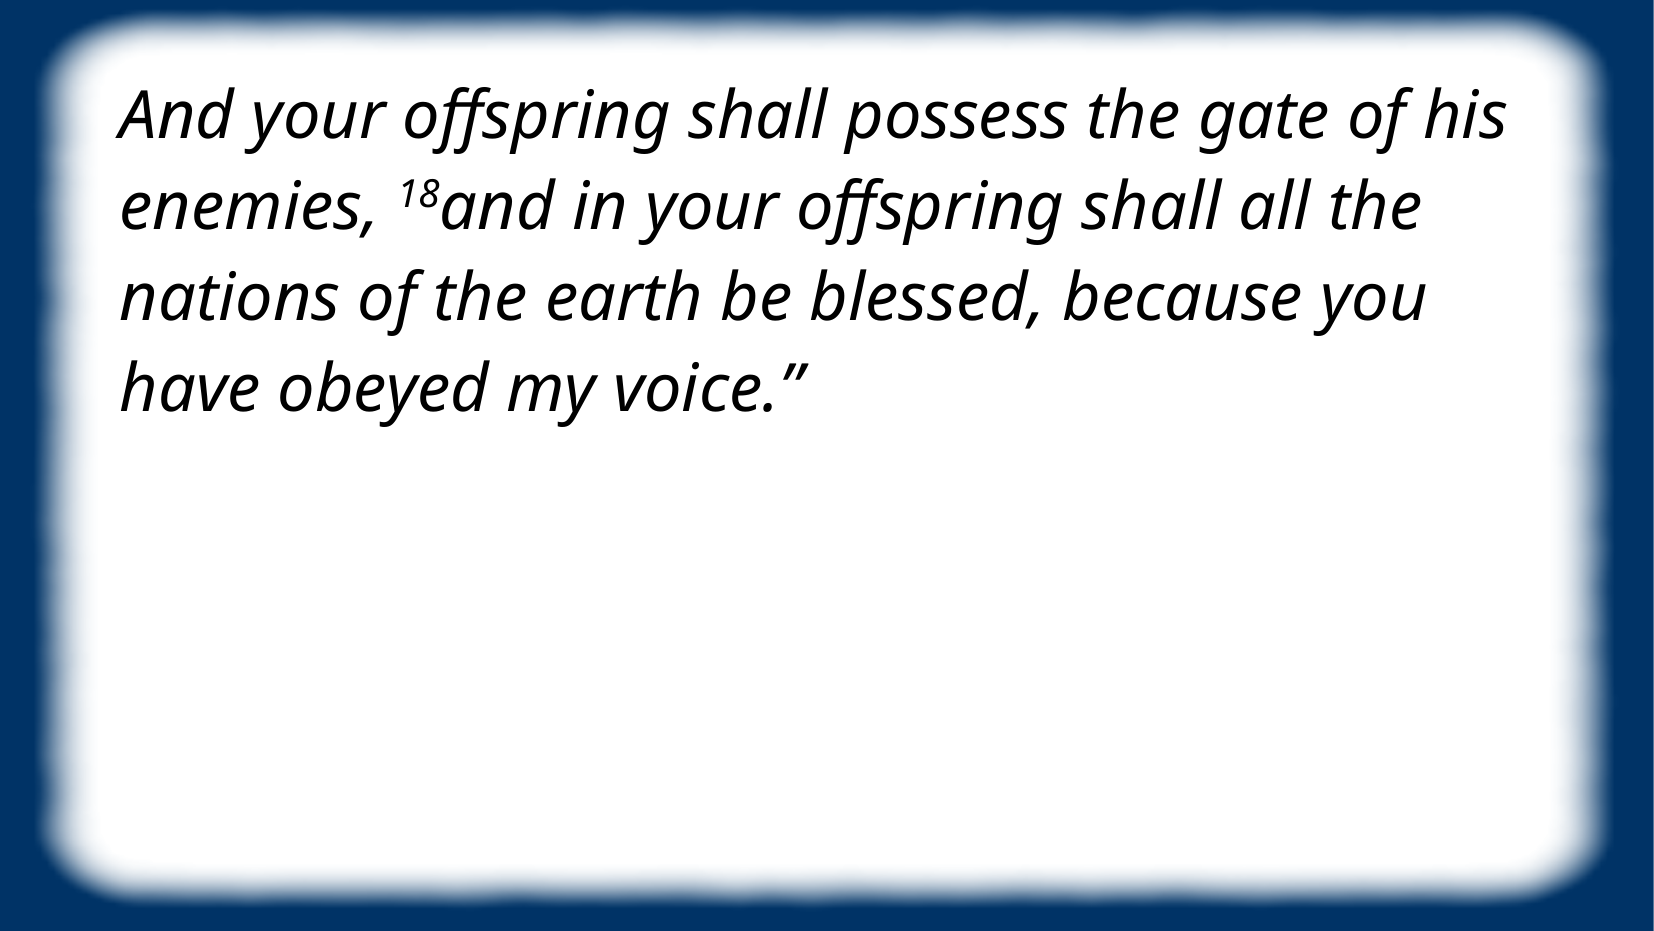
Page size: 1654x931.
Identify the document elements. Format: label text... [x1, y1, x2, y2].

text_box And your offspring shall possess the gate of his enemies, 18and in your offspring shall all the nations of the earth be blessed, because you have obeyed my voice.” [105, 60, 1561, 430]
picture [0, 0, 1654, 931]
